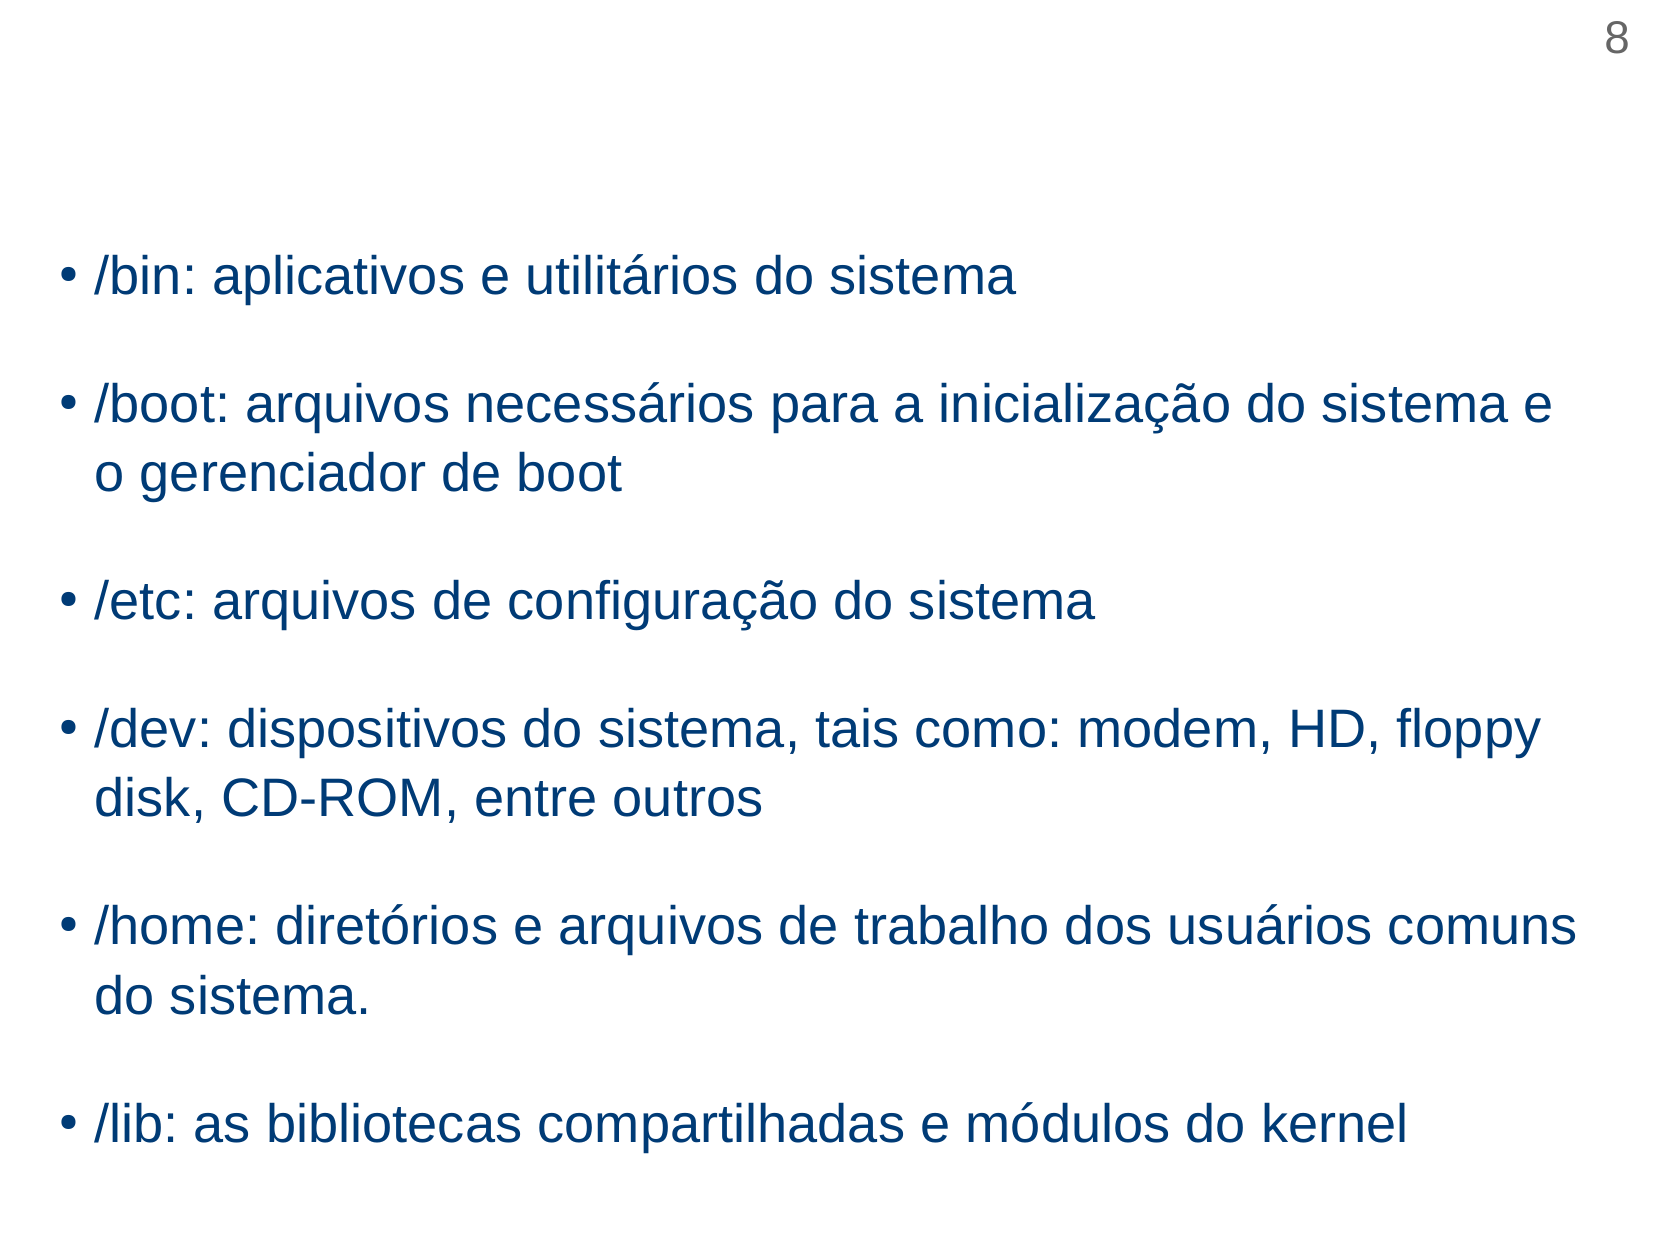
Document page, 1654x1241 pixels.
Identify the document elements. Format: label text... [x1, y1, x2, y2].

list /bin: aplicativos e utilitários do sistema /boot: arquivos necessários para a inicialização do sistema e o gerenciador de boot /etc: arquivos de configuração do sistema /dev: dispositivos do sistema, tais como: modem, HD, floppy disk, CD-ROM, entre outros /home: diretórios e arquivos de trabalho dos usuários comuns do sistema. /lib: as bibliotecas compartilhadas e módulos do kernel [59, 236, 1595, 1211]
